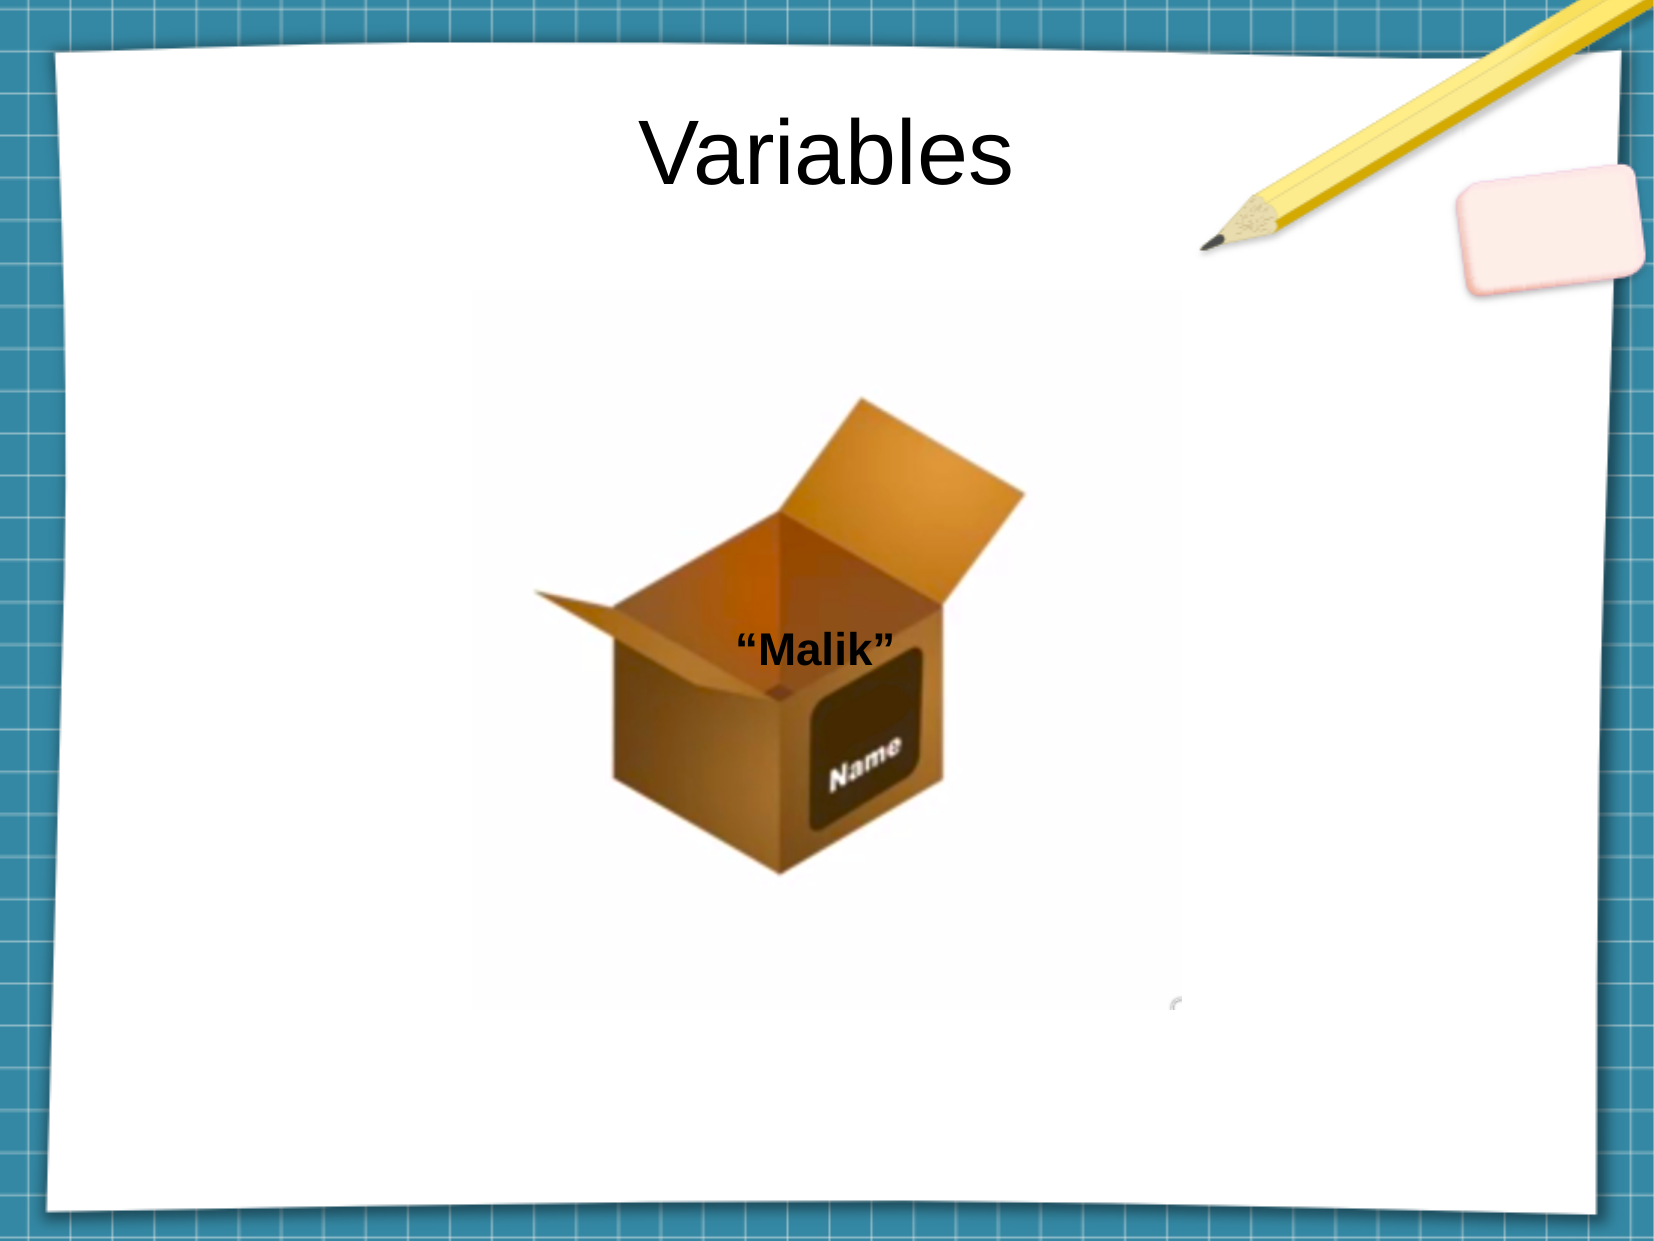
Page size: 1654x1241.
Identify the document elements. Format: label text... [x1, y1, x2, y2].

title Variables [82, 49, 1571, 257]
text_box “Malik” [720, 616, 1182, 709]
picture [0, 0, 1654, 1241]
